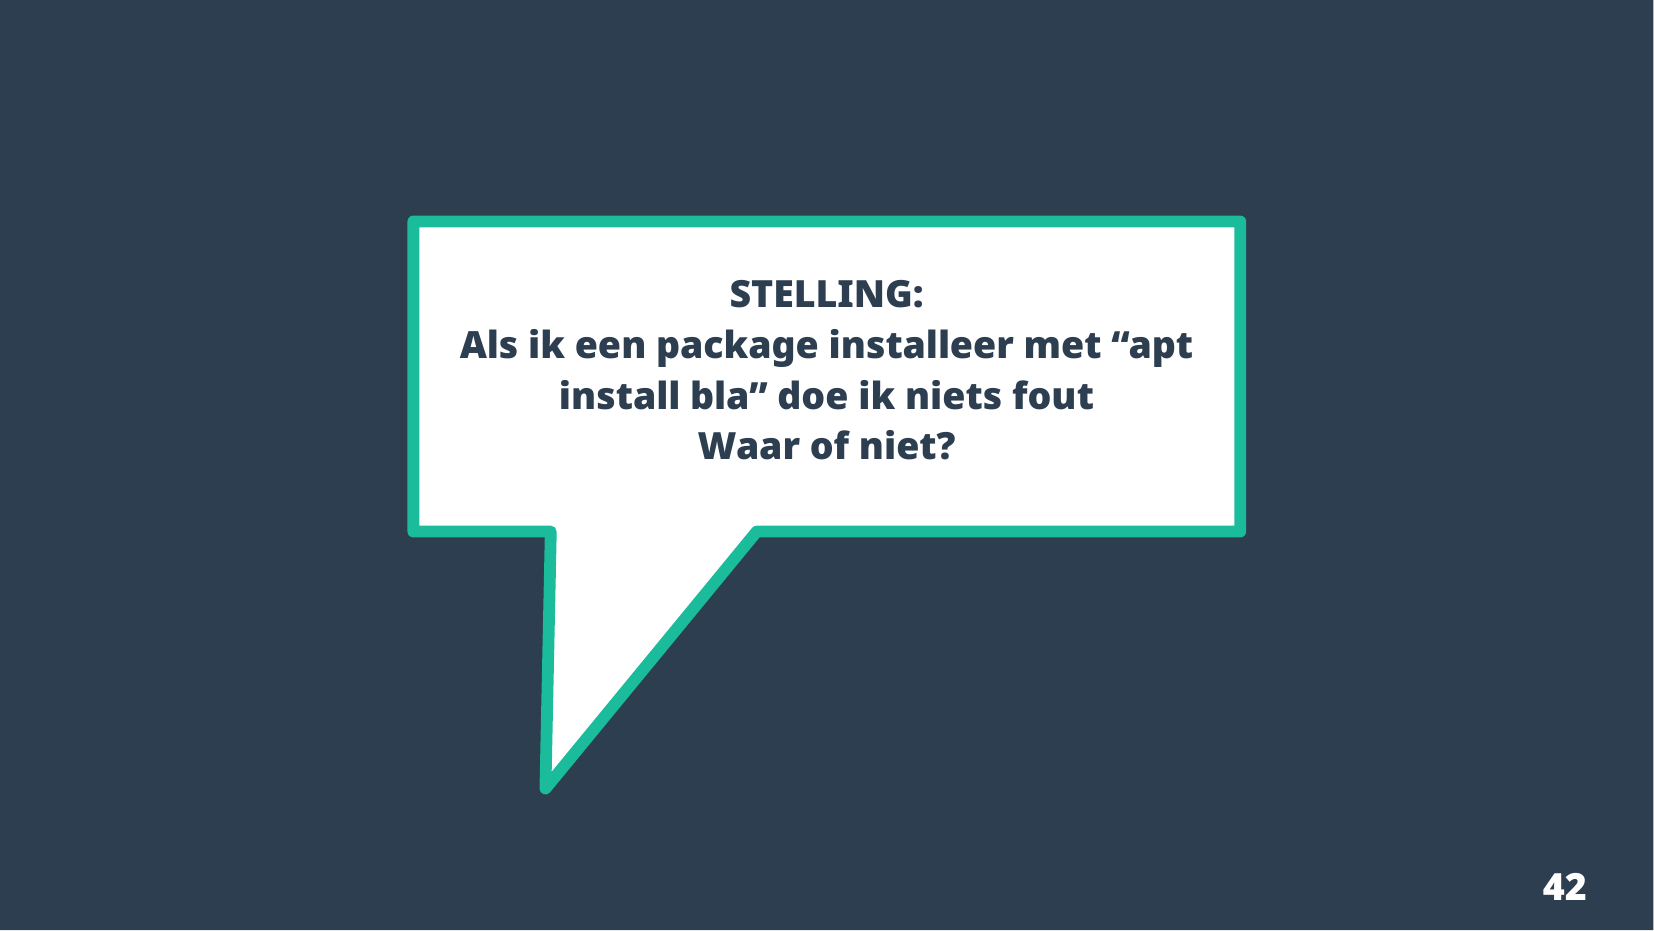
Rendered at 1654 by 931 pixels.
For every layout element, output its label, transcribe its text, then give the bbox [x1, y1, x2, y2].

title STELLING: Als ik een package installeer met “apt install bla” doe ik niets fout Waar of niet? [442, 236, 1211, 502]
